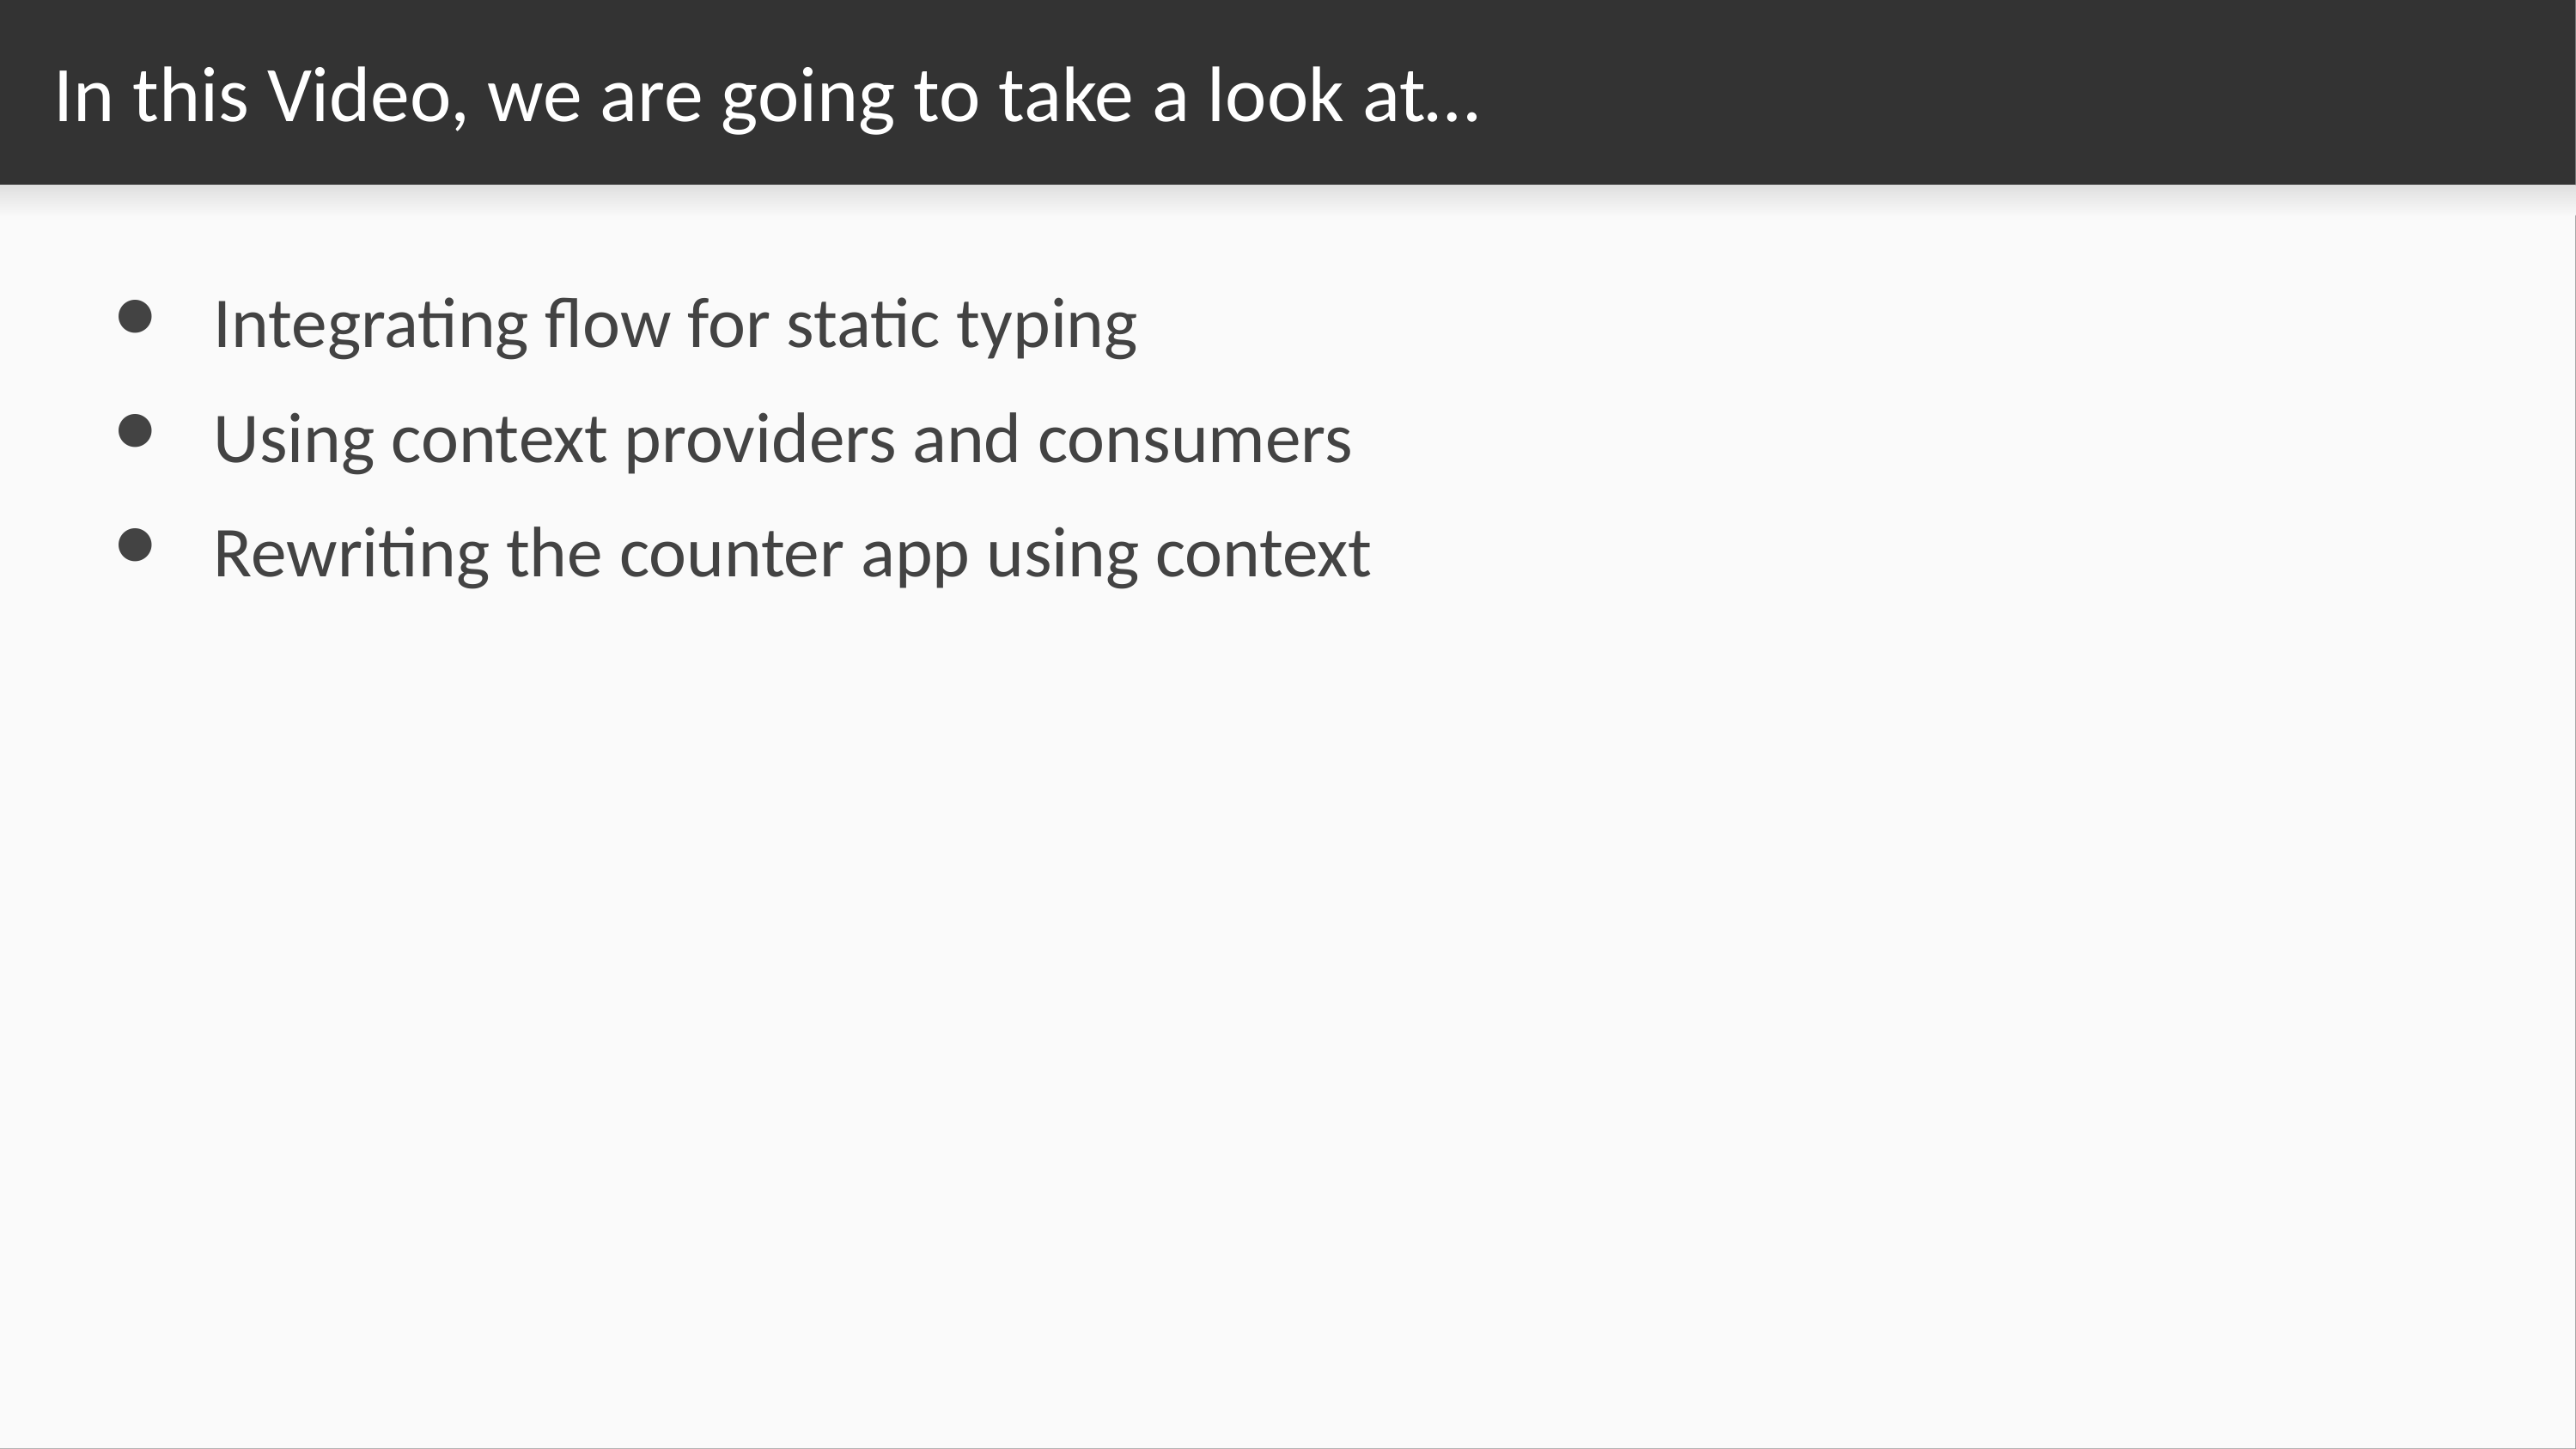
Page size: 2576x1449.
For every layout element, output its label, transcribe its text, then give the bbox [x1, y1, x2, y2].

list Integrating flow for static typing Using context providers and consumers Rewriting the counter app using context [59, 250, 2514, 1384]
title In this Video, we are going to take a look at… [27, 4, 2514, 175]
